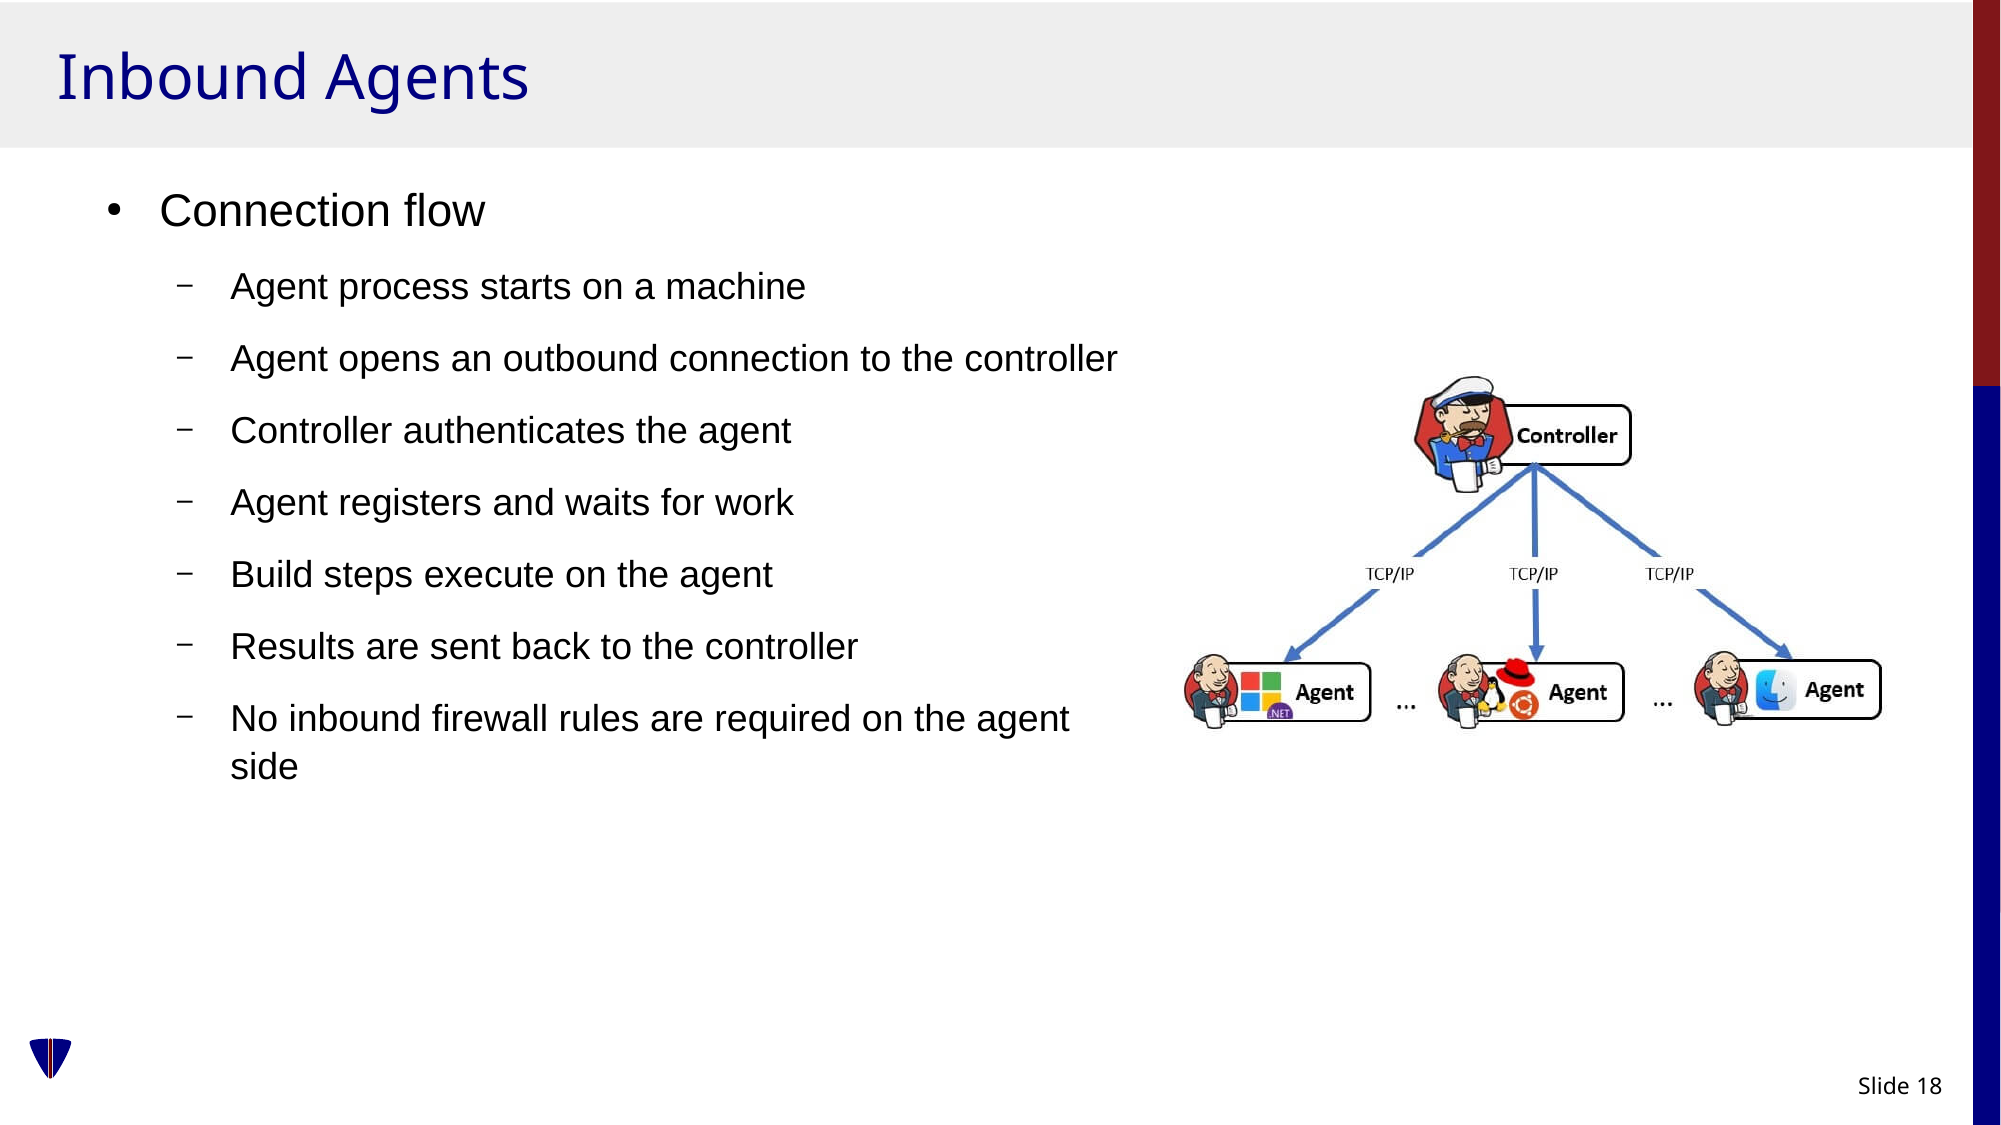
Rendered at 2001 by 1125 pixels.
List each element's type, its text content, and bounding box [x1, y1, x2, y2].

list Connection flow Agent process starts on a machine Agent opens an outbound connection to the controller Controller authenticates the agent Agent registers and waits for work Build steps execute on the agent Results are sent back to the controller No inbound firewall rules are required on the agent side [88, 177, 1123, 1034]
title Inbound Agents [0, 2, 1973, 148]
picture [1122, 340, 1941, 798]
